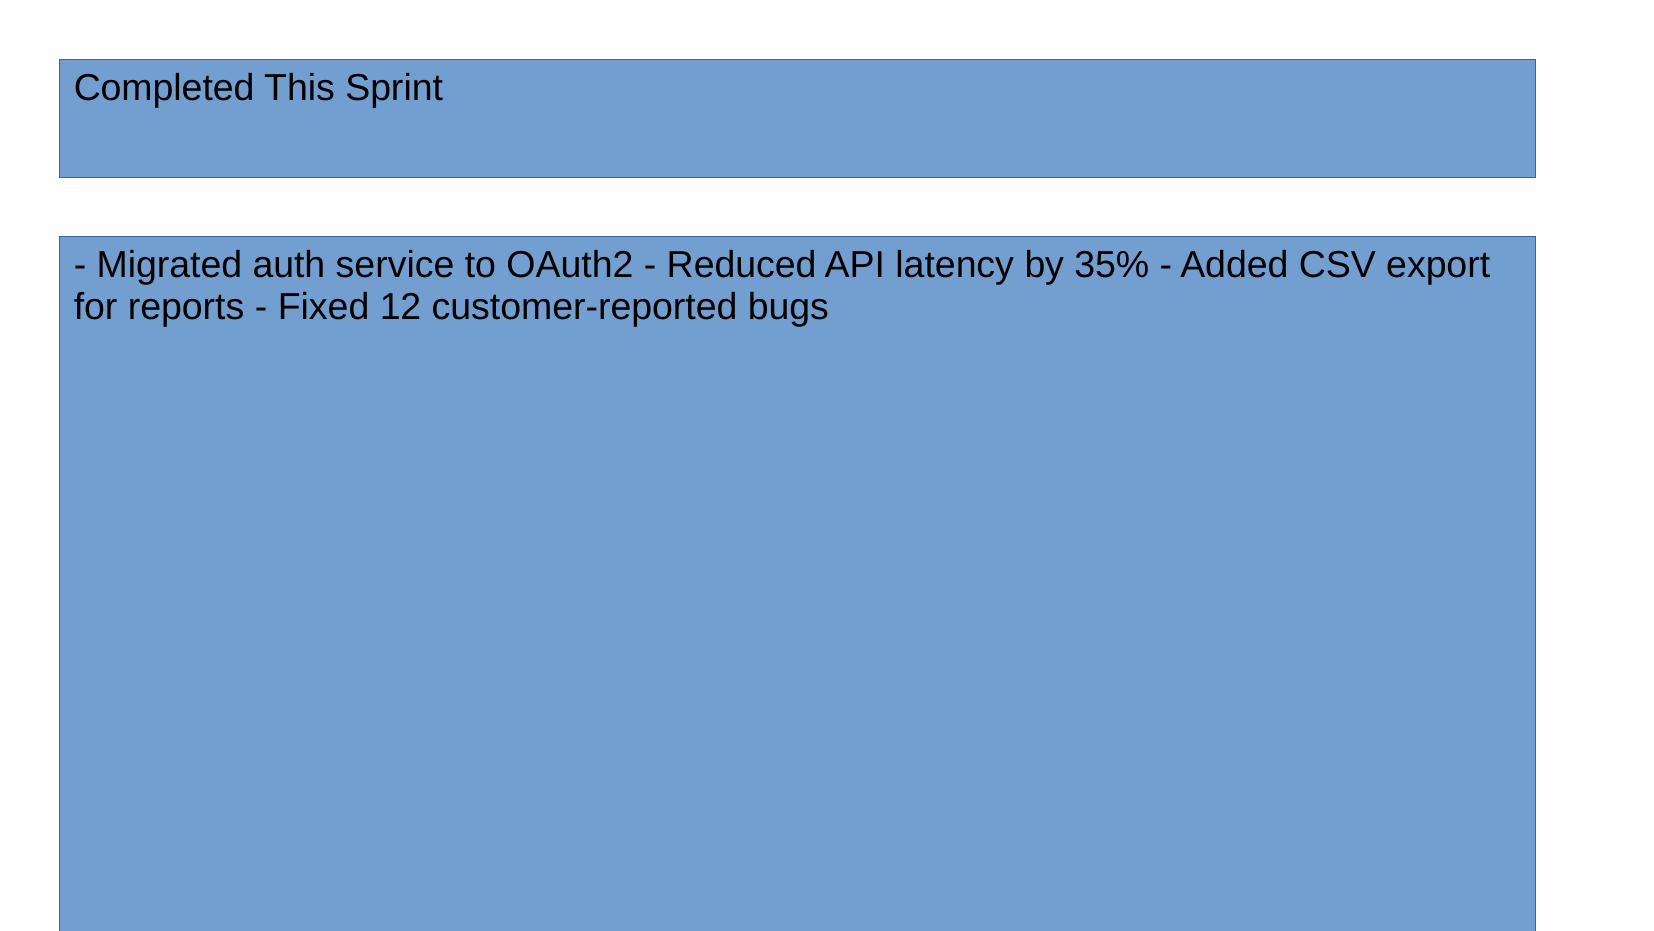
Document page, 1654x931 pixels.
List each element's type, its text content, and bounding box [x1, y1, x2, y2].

text_box Completed This Sprint [59, 59, 1536, 178]
text_box - Migrated auth service to OAuth2 - Reduced API latency by 35% - Added CSV export for reports - Fixed 12 customer-reported bugs [59, 236, 1536, 931]
